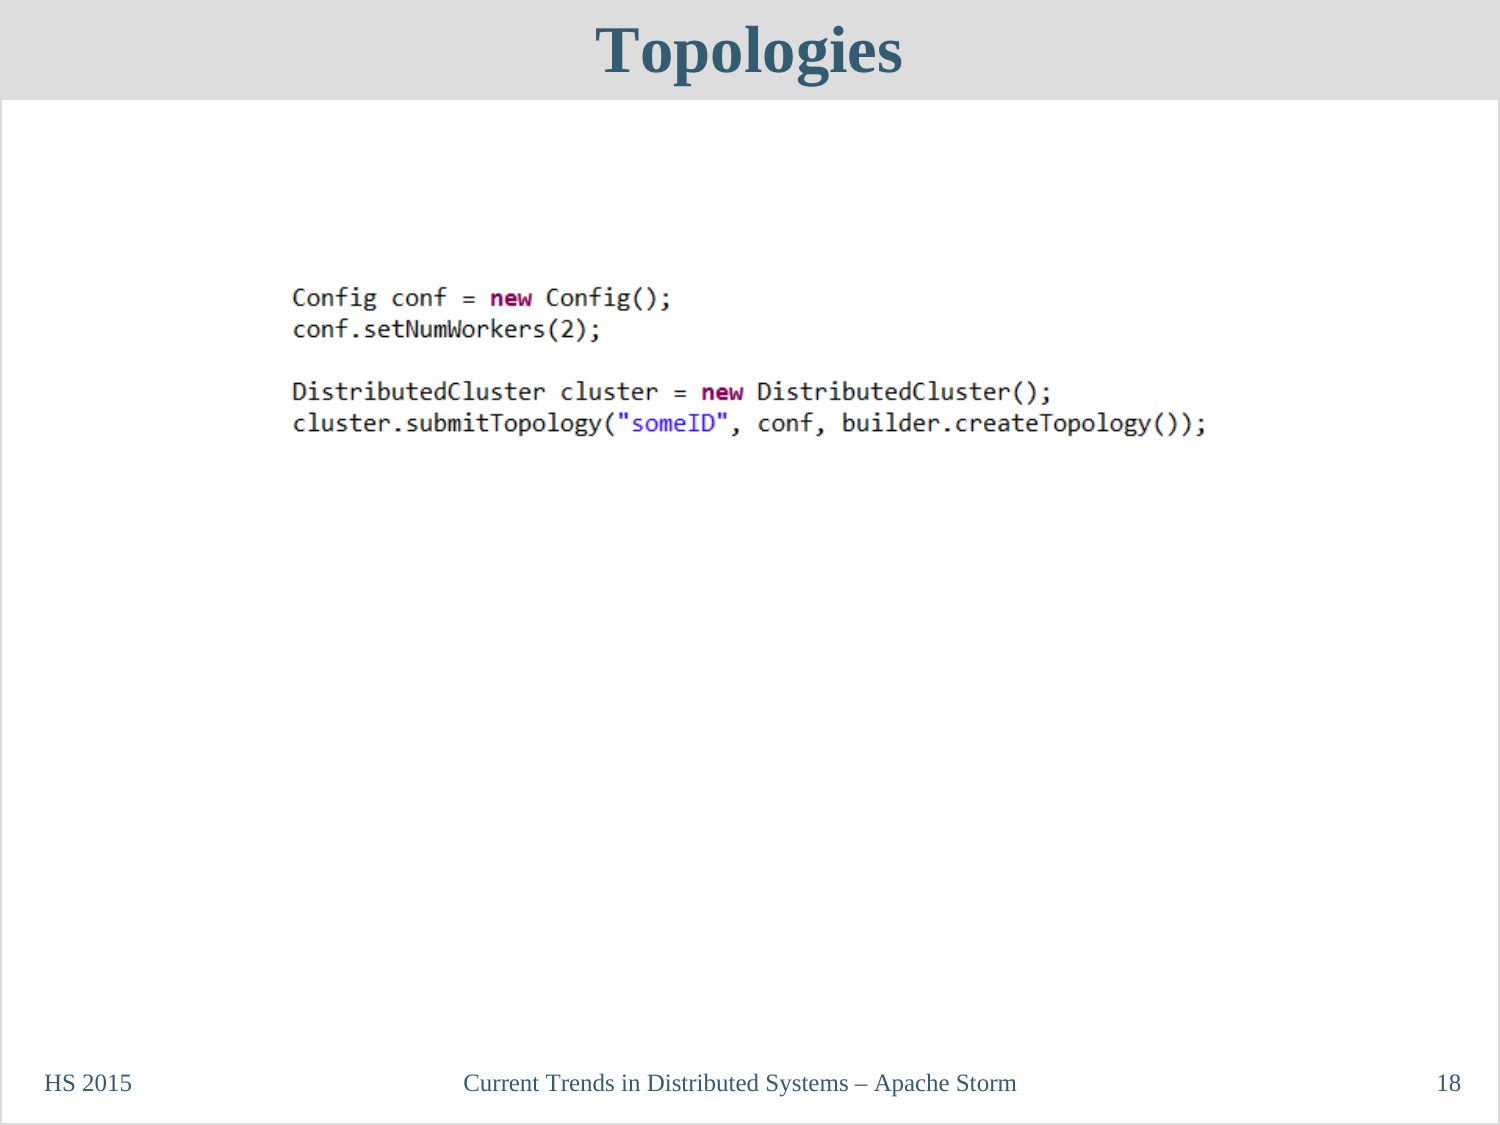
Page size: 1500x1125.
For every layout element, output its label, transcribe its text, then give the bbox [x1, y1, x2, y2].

text_box HS 2015 [29, 1058, 195, 1097]
picture [288, 278, 1224, 441]
text_box <Nummer> [1375, 1058, 1477, 1097]
text_box Current Trends in Distributed Systems – Apache Storm [300, 1058, 1201, 1107]
title Topologies [0, 0, 1500, 100]
